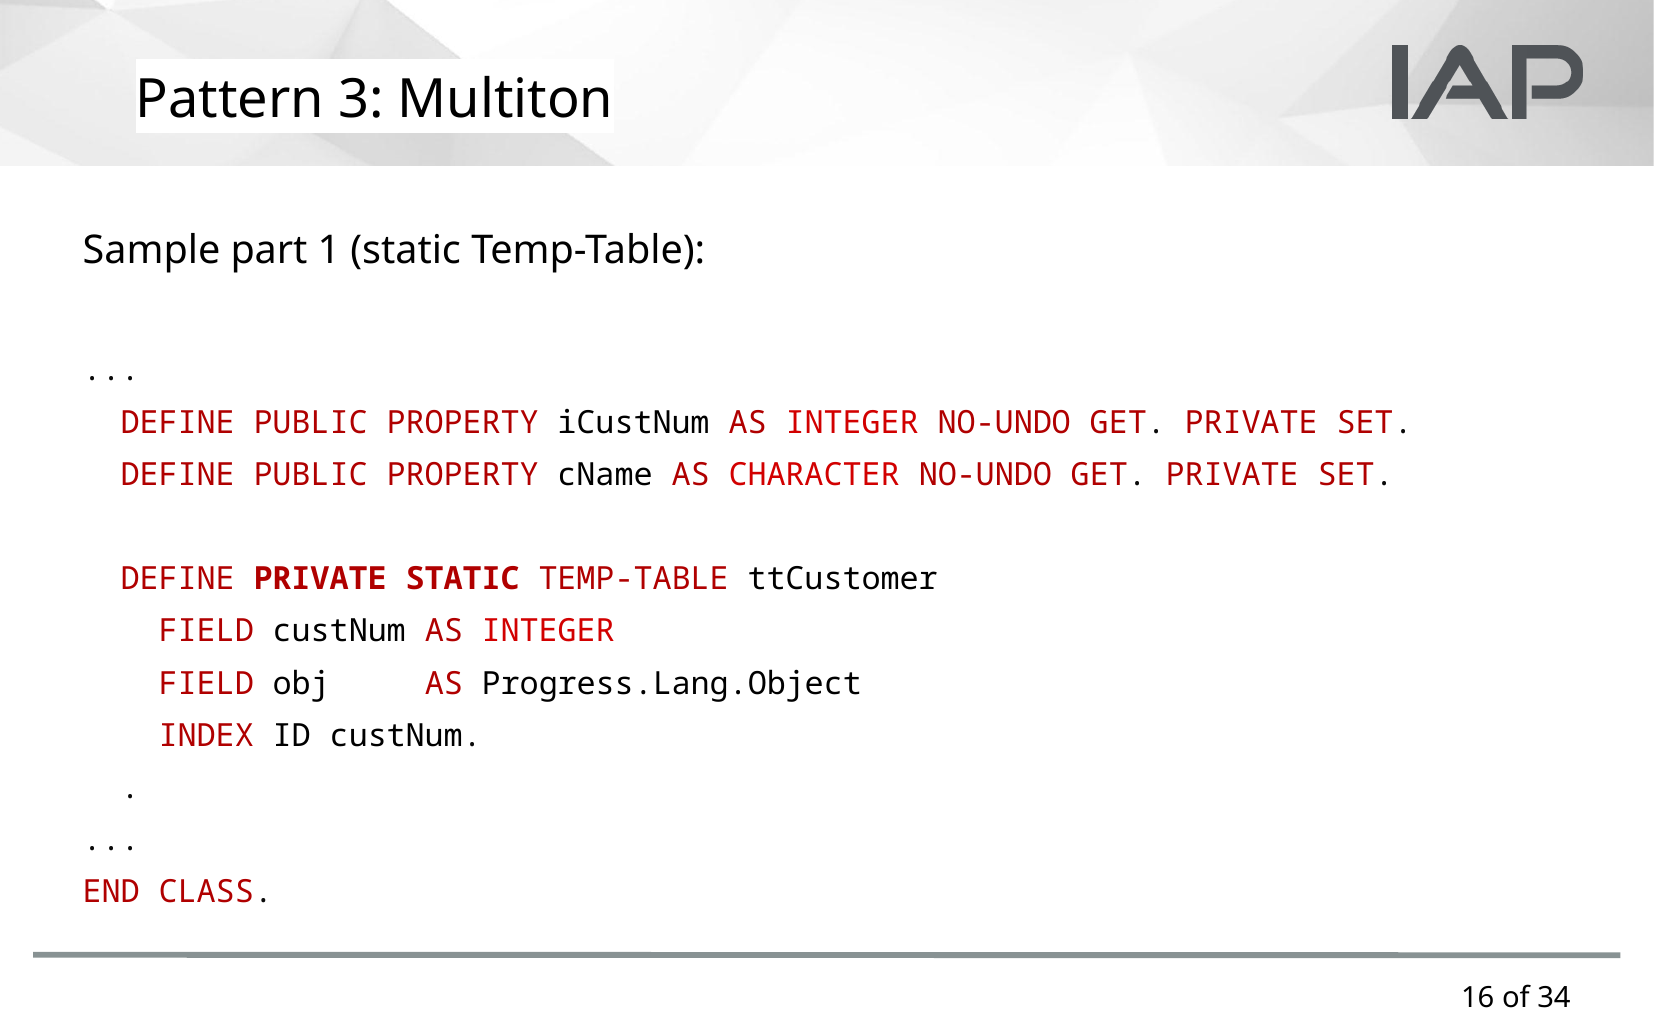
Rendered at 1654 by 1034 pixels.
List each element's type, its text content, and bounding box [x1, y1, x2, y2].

title Pattern 3: Multiton [135, 41, 1264, 152]
picture [0, 0, 1654, 166]
list ... DEFINE PUBLIC PROPERTY iCustNum AS INTEGER NO-UNDO GET. PRIVATE SET. DEFINE PUBLIC PROPERTY cName AS CHARACTER NO-UNDO GET. PRIVATE SET. DEFINE PRIVATE STATIC TEMP-TABLE ttCustomer FIELD custNum AS INTEGER FIELD obj AS Progress.Lang.Object INDEX ID custNum. . ... END CLASS. [82, 294, 1571, 915]
list Sample part 1 (static Temp-Table): [82, 221, 1571, 294]
